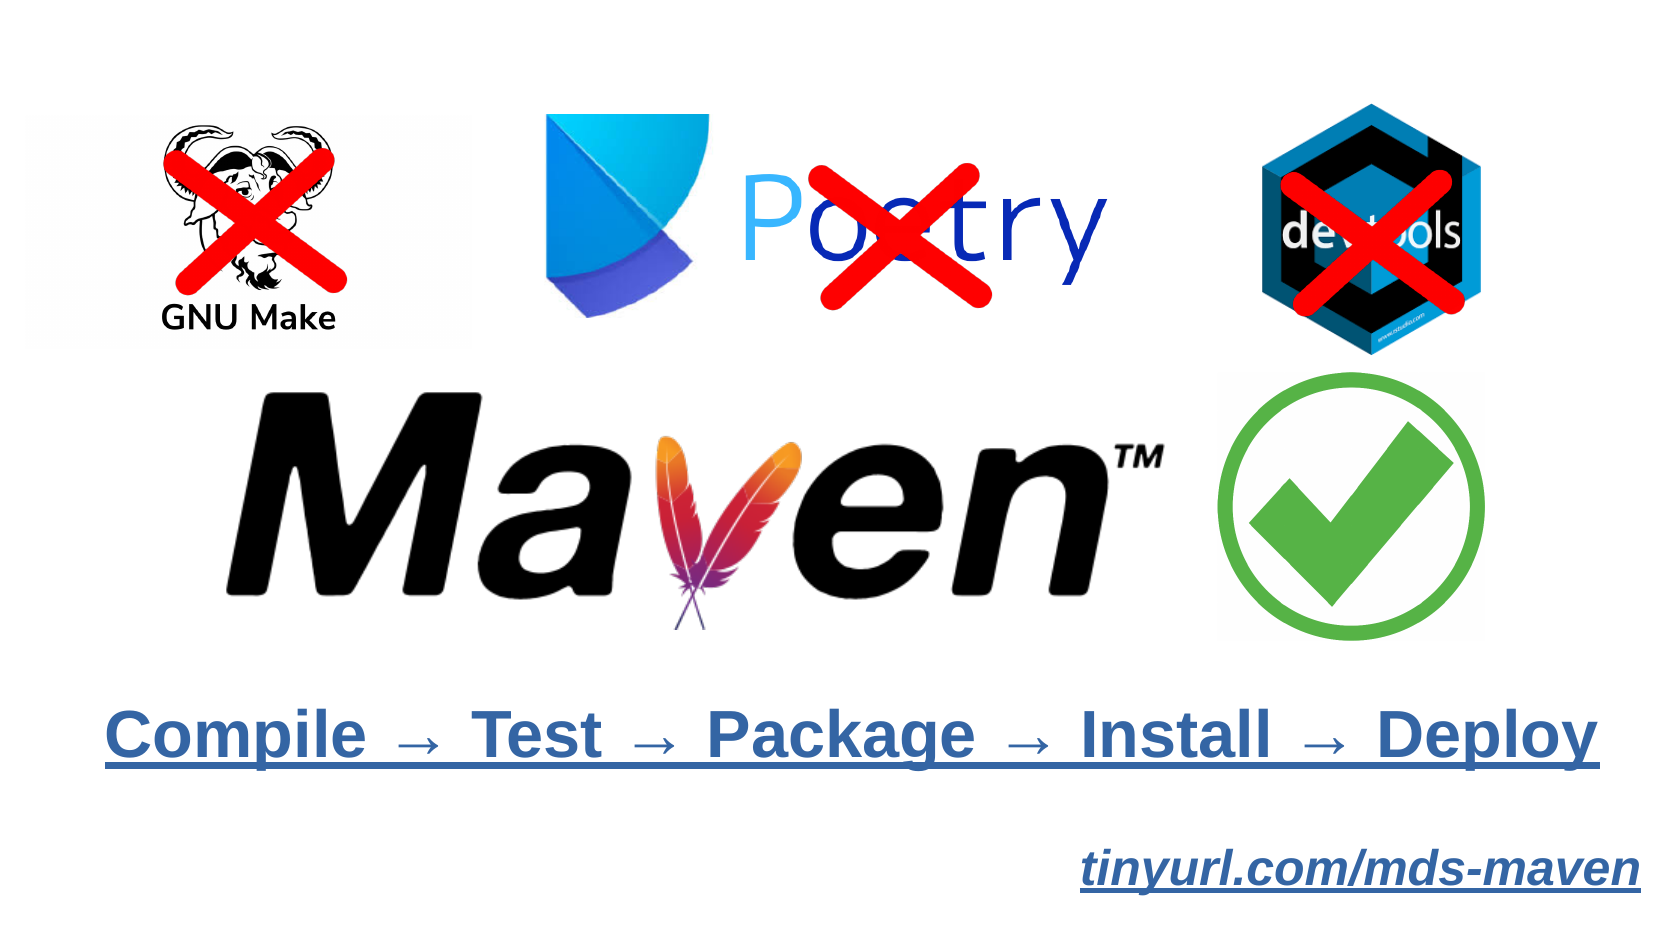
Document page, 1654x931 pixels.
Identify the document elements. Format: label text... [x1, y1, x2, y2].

picture [25, 33, 1171, 630]
text_box tinyurl.com/mds-maven [1065, 832, 1654, 931]
text_box Compile → Test → Package → Install → Deploy [90, 690, 1654, 931]
picture [1195, 55, 1549, 641]
